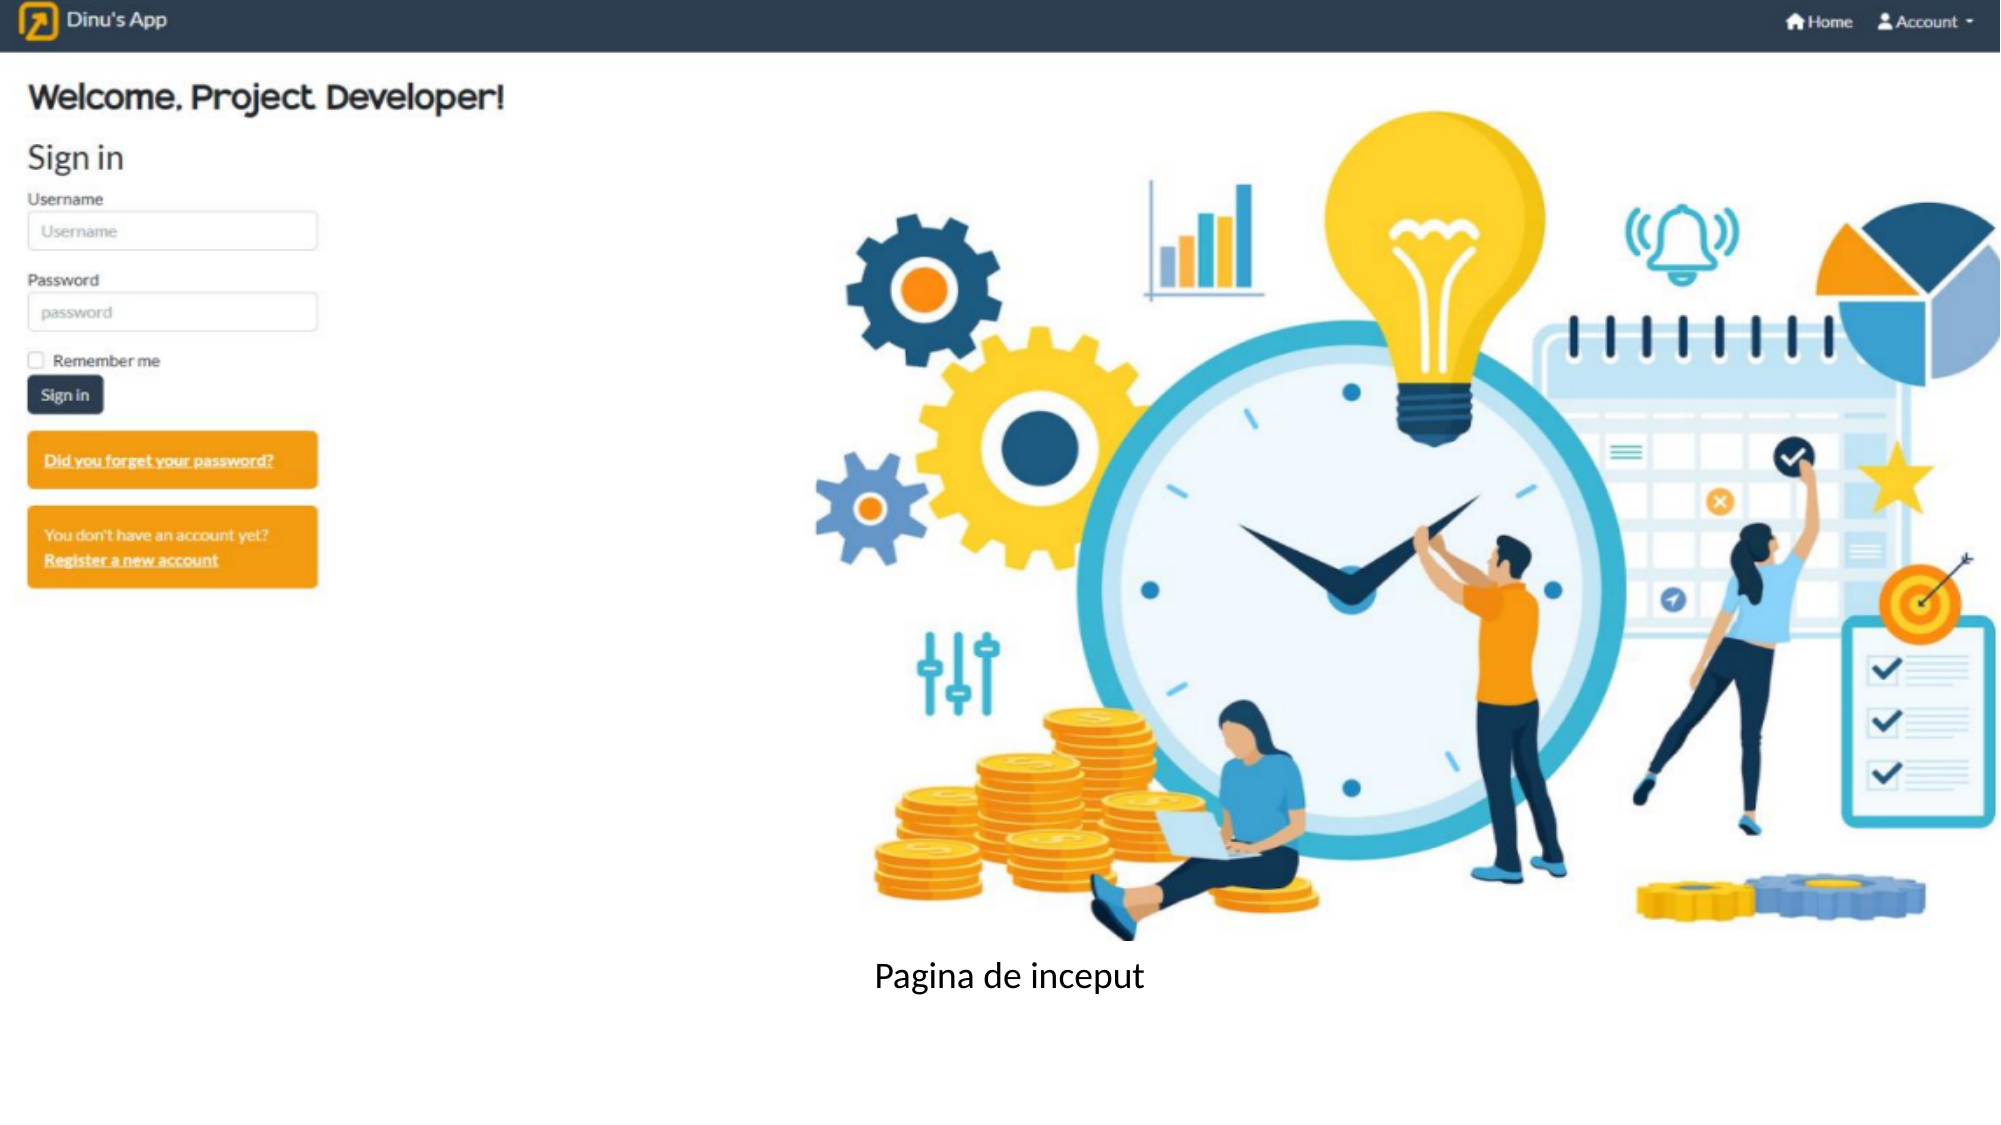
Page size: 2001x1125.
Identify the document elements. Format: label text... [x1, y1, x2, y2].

text_box Pagina de inceput [859, 943, 1162, 1005]
picture [0, 0, 2000, 941]
